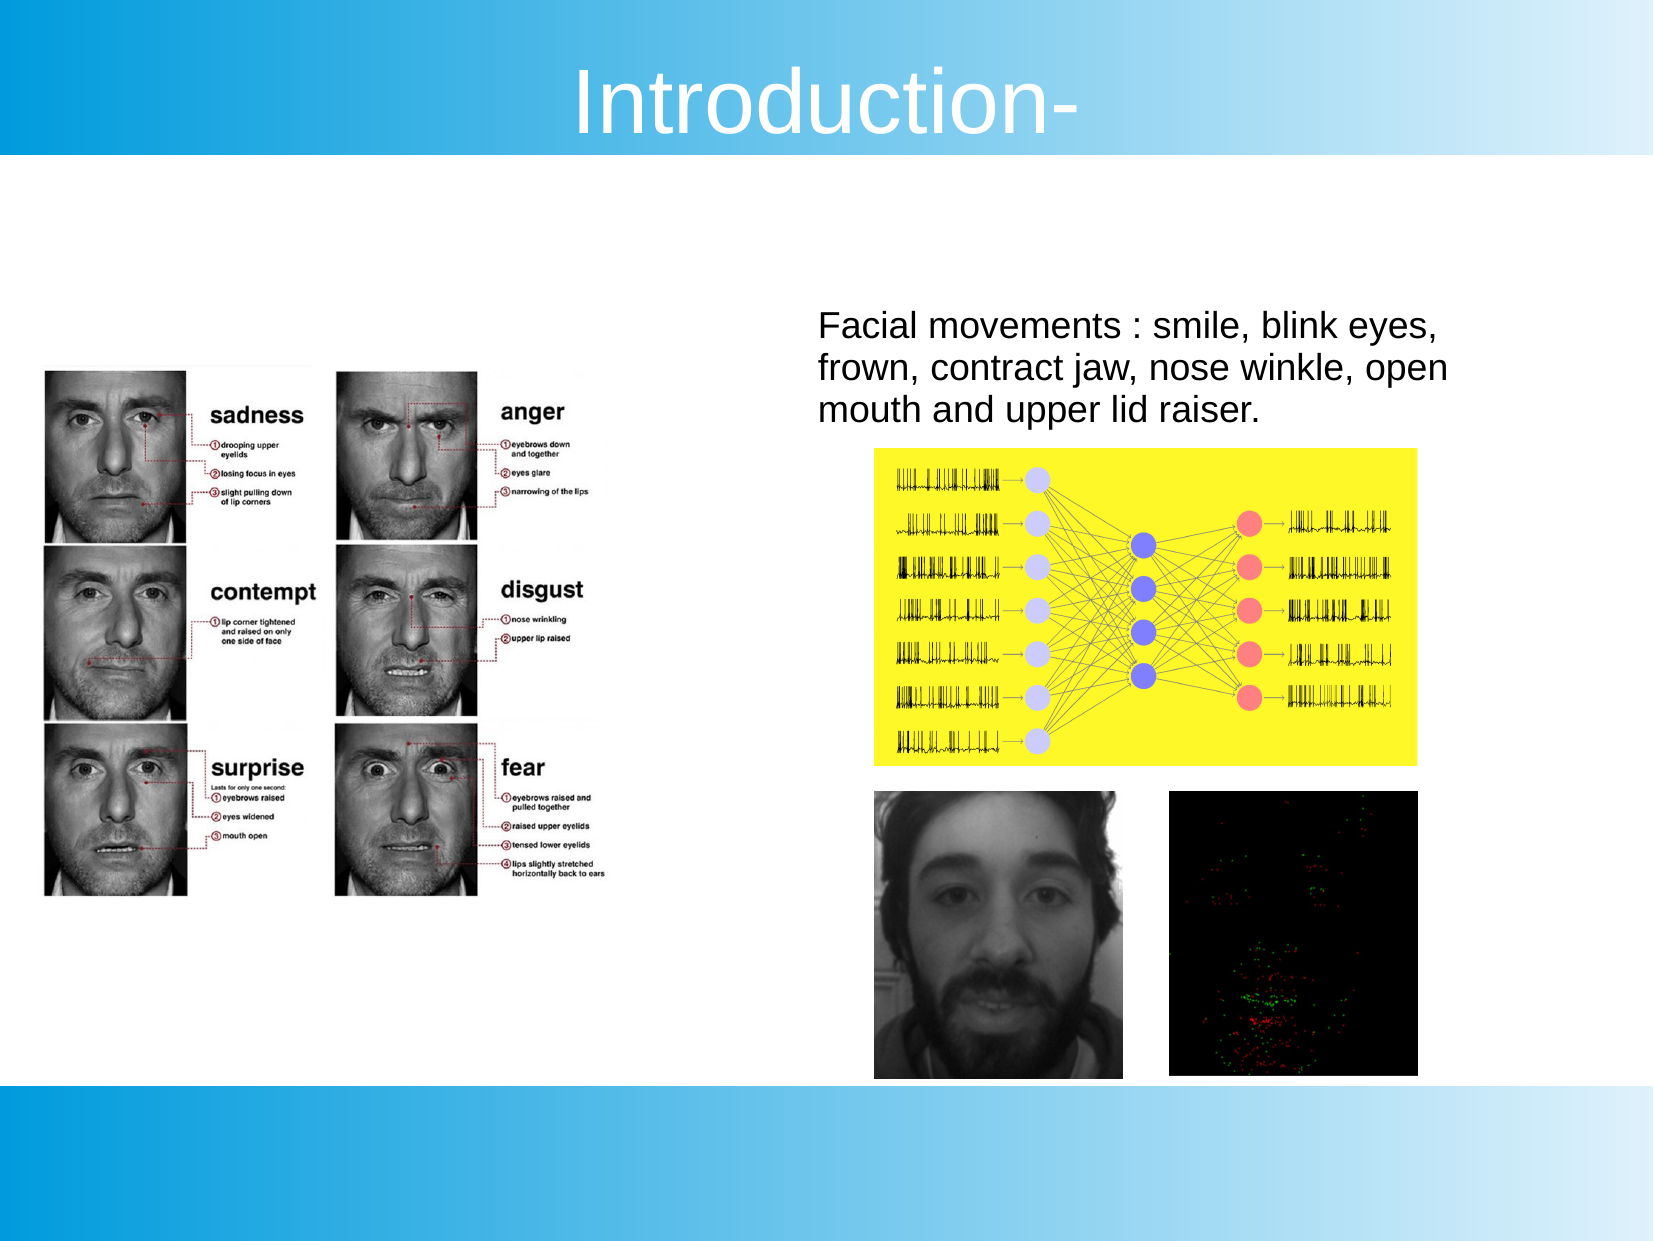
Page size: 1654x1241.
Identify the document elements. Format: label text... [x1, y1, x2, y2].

picture [17, 365, 615, 898]
picture [874, 448, 1418, 766]
picture [1169, 791, 1418, 1076]
title Introduction- [82, 49, 1571, 155]
text_box Facial movements : smile, blink eyes, frown, contract jaw, nose winkle, open mouth and upper lid raiser. [803, 297, 1536, 439]
picture [874, 791, 1123, 1080]
